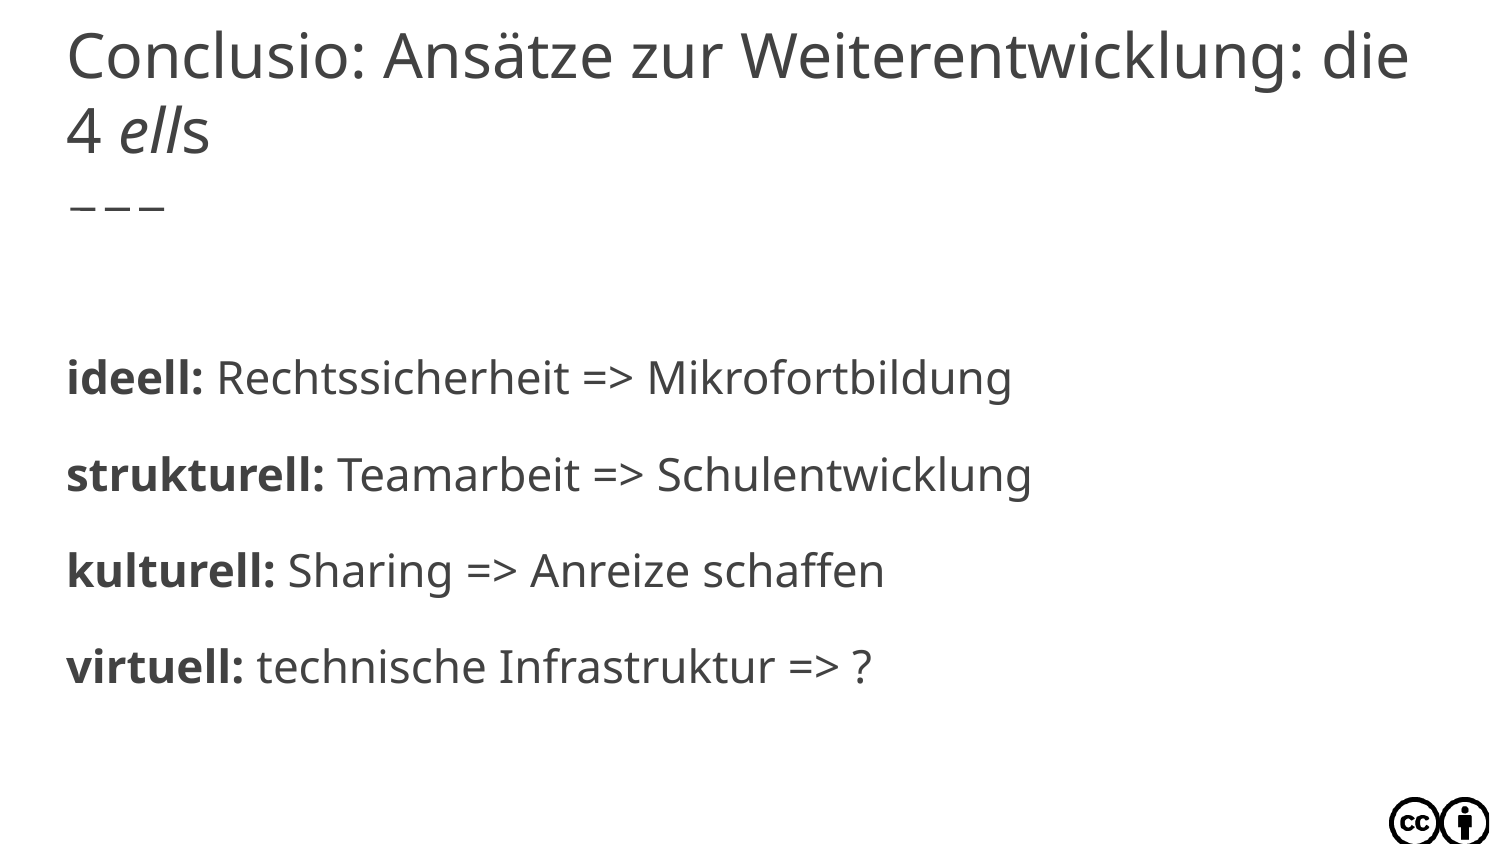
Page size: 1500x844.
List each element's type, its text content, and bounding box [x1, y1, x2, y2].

list ideell: Rechtssicherheit => Mikrofortbildung strukturell: Teamarbeit => Schulentwicklung kulturell: Sharing => Anreize schaffen virtuell: technische Infrastruktur => ? [51, 325, 1449, 750]
title Conclusio: Ansätze zur Weiterentwicklung: die 4 ells [51, 61, 1449, 182]
picture [1389, 797, 1490, 844]
